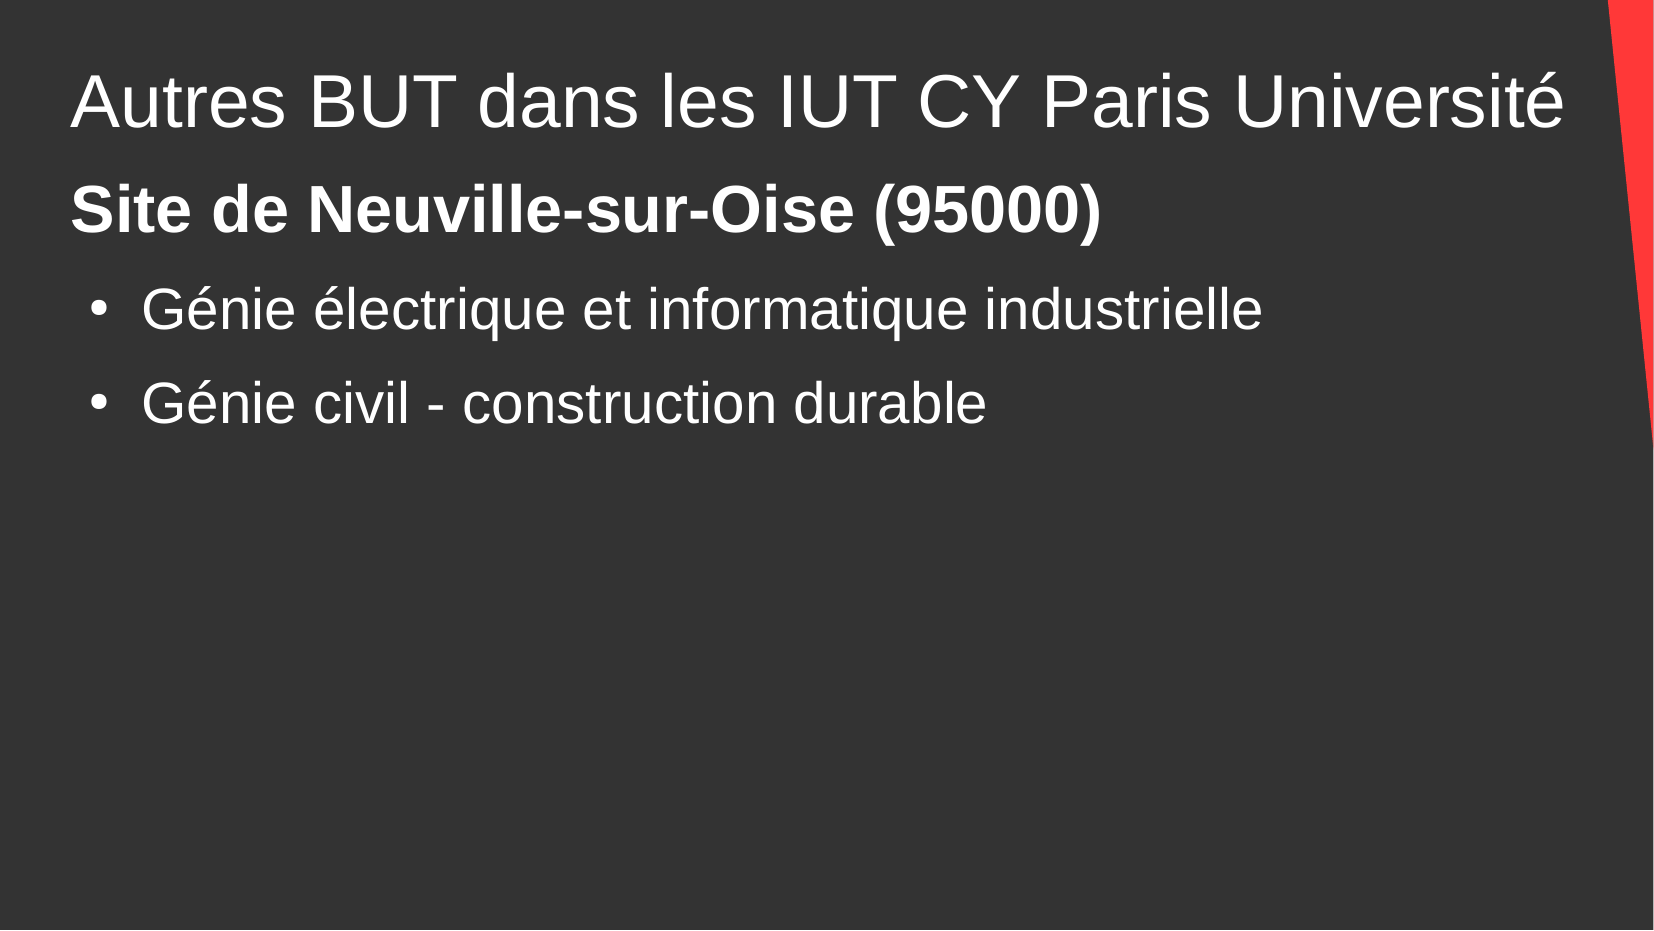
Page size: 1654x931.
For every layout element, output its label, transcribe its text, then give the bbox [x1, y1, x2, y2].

text_box [1607, 0, 1654, 455]
list Autres BUT dans les IUT CY Paris Université Site de Neuville-sur-Oise (95000) Génie électrique et informatique industrielle Génie civil - construction durable [70, 59, 1595, 827]
